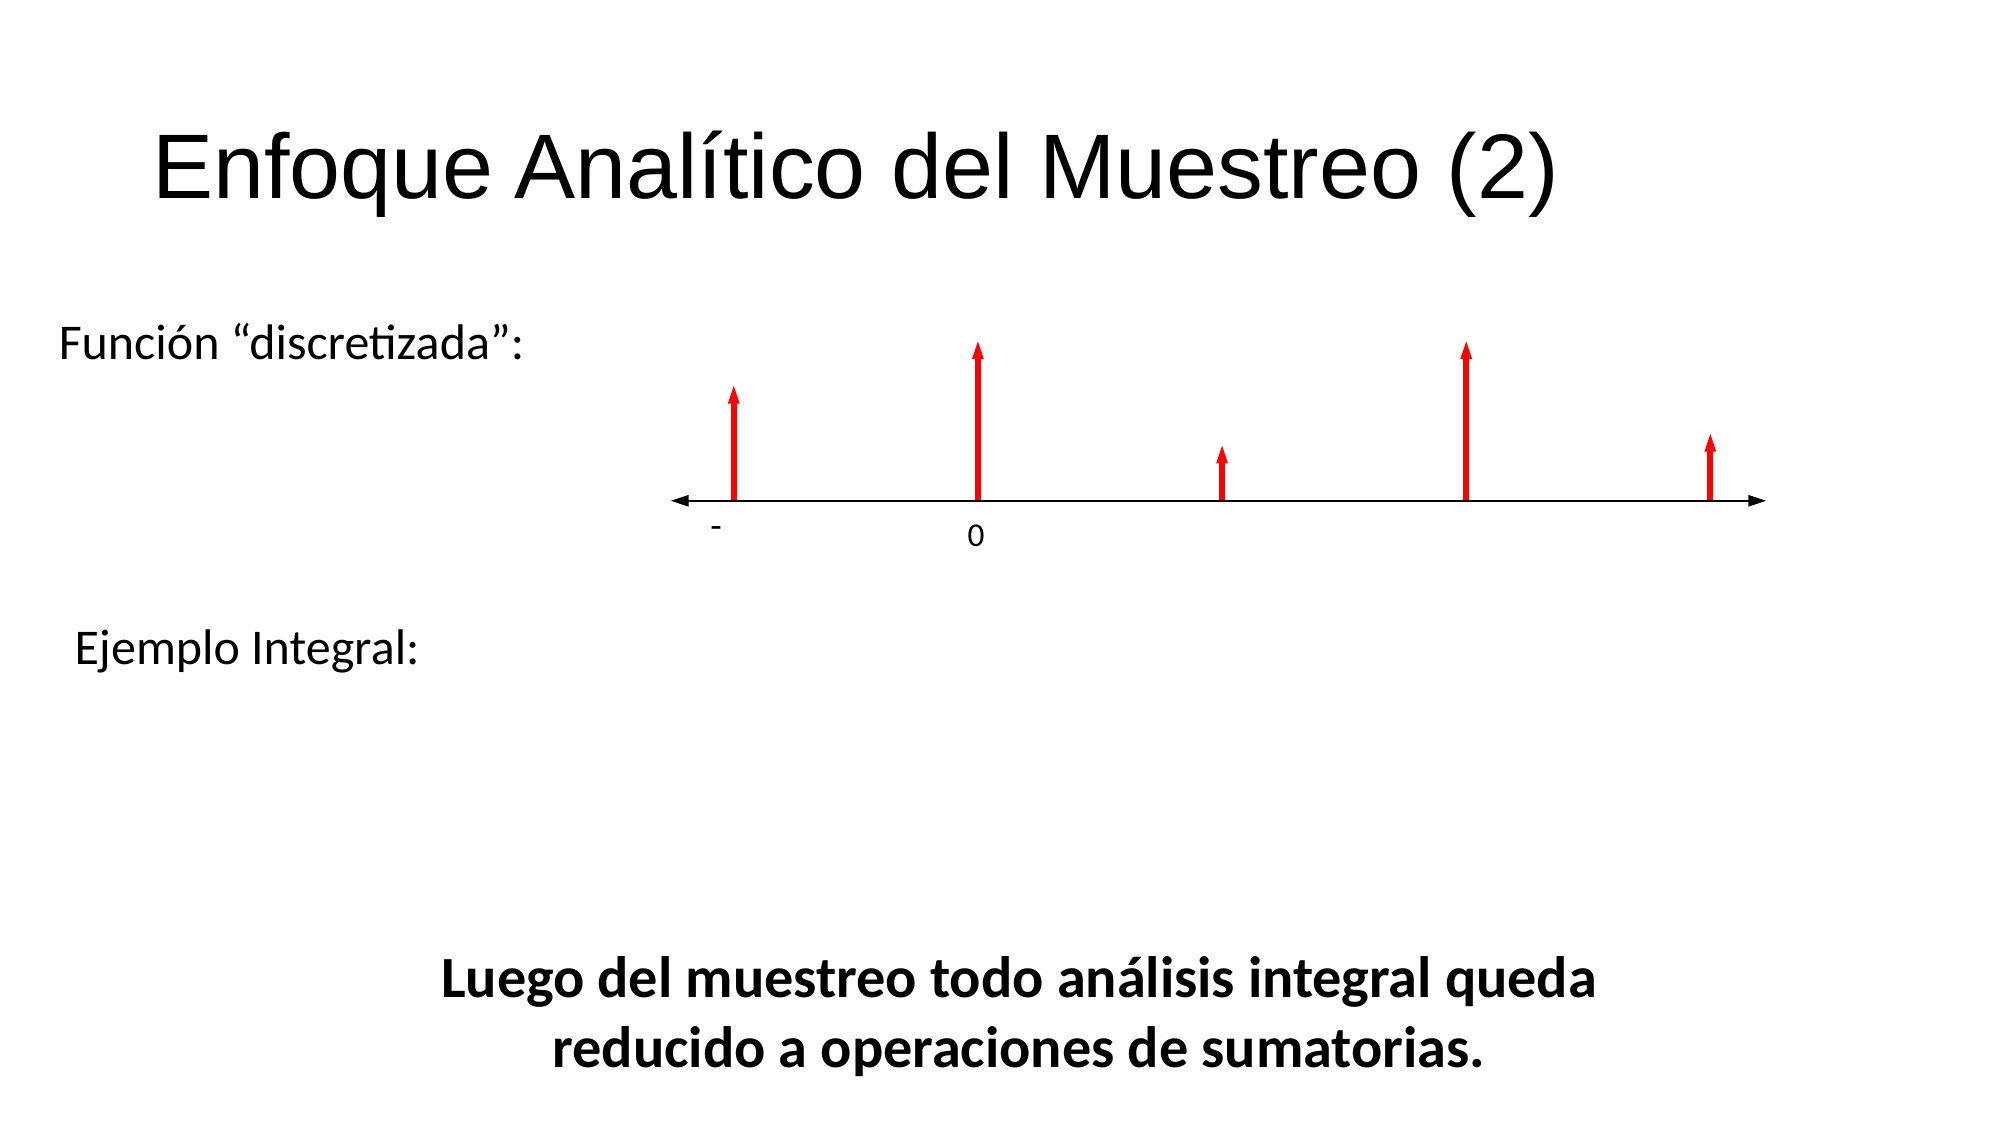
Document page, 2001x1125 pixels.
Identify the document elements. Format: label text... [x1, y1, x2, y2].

text_box 0 [953, 486, 1000, 561]
text_box Luego del muestreo todo análisis integral queda reducido a operaciones de sumatorias. [397, 931, 1642, 1086]
title Enfoque Analítico del Muestreo (2) [137, 59, 1938, 278]
text_box - [695, 494, 737, 554]
text_box Función “discretizada”: [44, 302, 548, 460]
text_box Ejemplo Integral: [60, 607, 476, 682]
